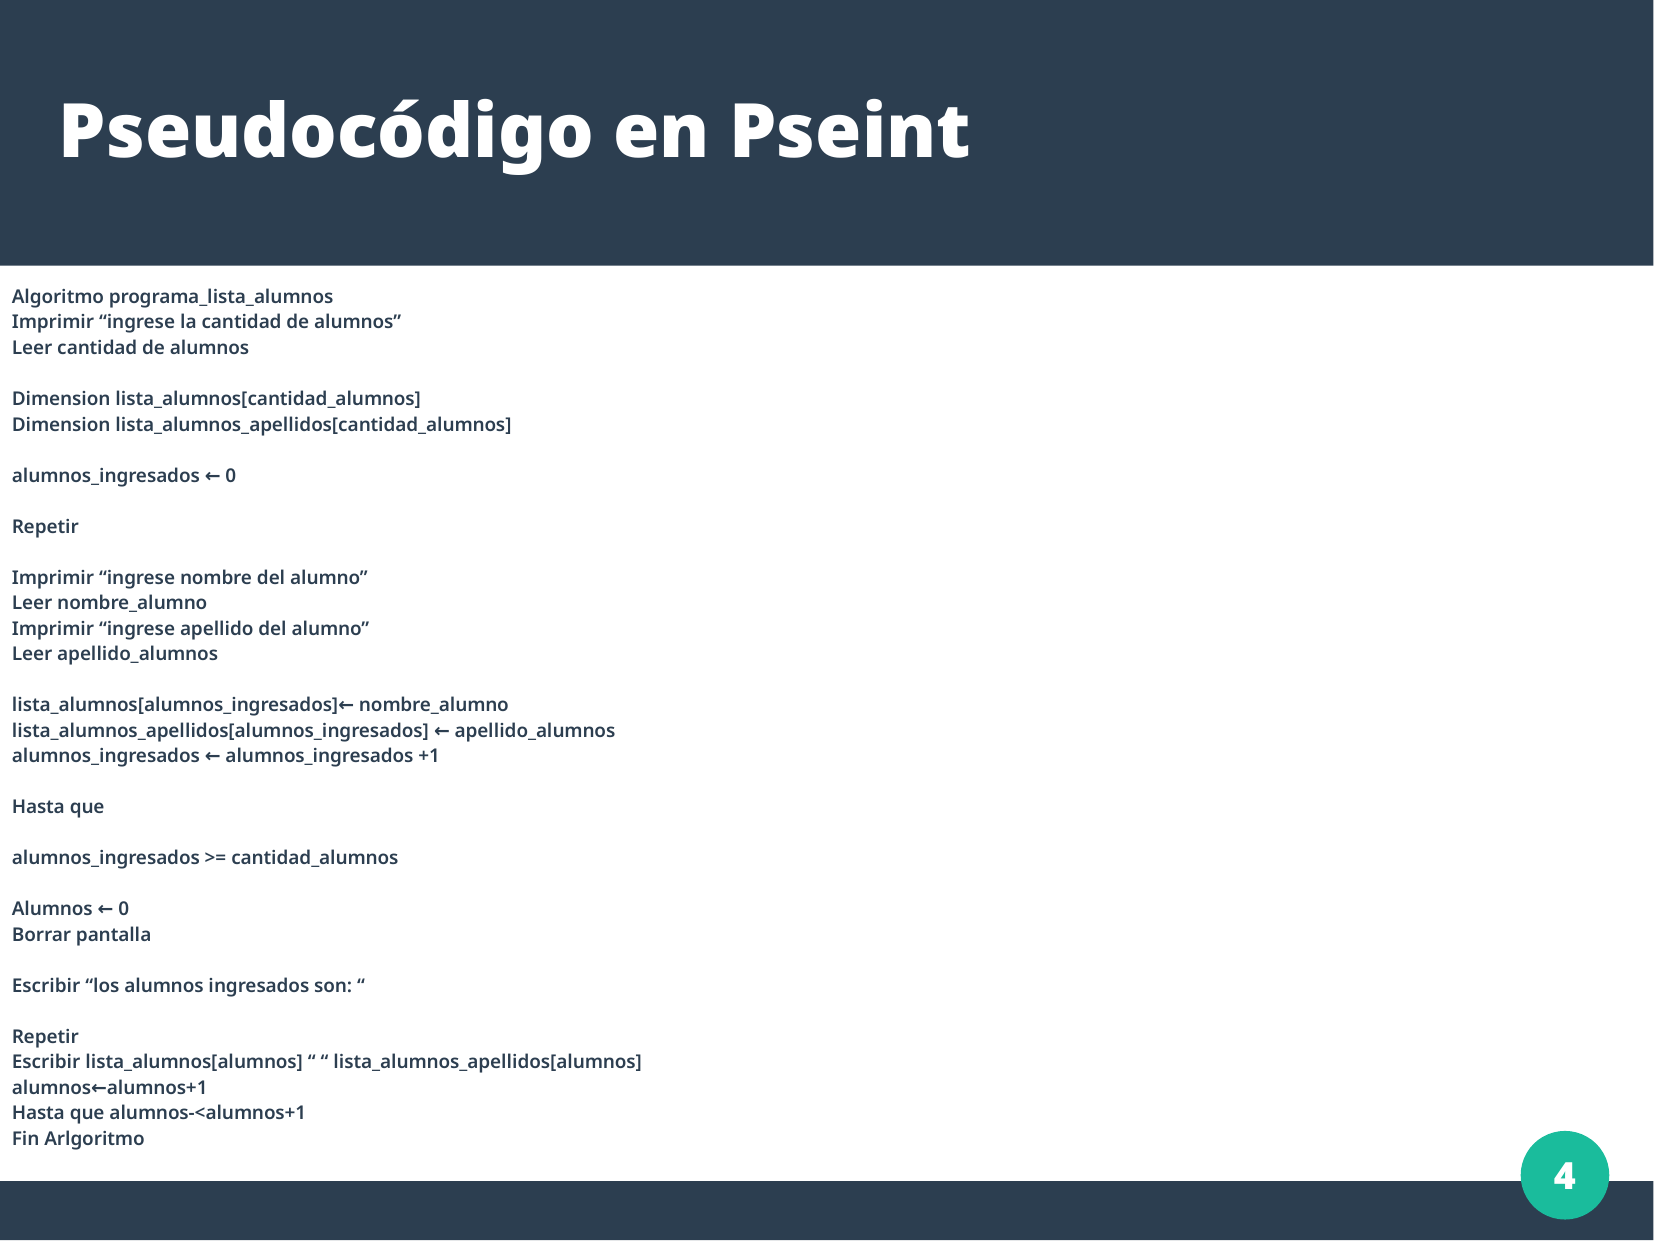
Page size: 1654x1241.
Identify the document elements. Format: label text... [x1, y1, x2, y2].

list Algoritmo programa_lista_alumnos Imprimir “ingrese la cantidad de alumnos” Leer cantidad de alumnos Dimension lista_alumnos[cantidad_alumnos] Dimension lista_alumnos_apellidos[cantidad_alumnos] alumnos_ingresados ← 0 Repetir Imprimir “ingrese nombre del alumno” Leer nombre_alumno Imprimir “ingrese apellido del alumno” Leer apellido_alumnos lista_alumnos[alumnos_ingresados]← nombre_alumno lista_alumnos_apellidos[alumnos_ingresados] ← apellido_alumnos alumnos_ingresados ← alumnos_ingresados +1 Hasta que alumnos_ingresados >= cantidad_alumnos Alumnos ← 0 Borrar pantalla Escribir “los alumnos ingresados son: “ Repetir Escribir lista_alumnos[alumnos] “ “ lista_alumnos_apellidos[alumnos] alumnos←alumnos+1 Hasta que alumnos-<alumnos+1 Fin Arlgoritmo [11, 283, 1642, 1152]
title Pseudocódigo en Pseint [59, 49, 1595, 207]
